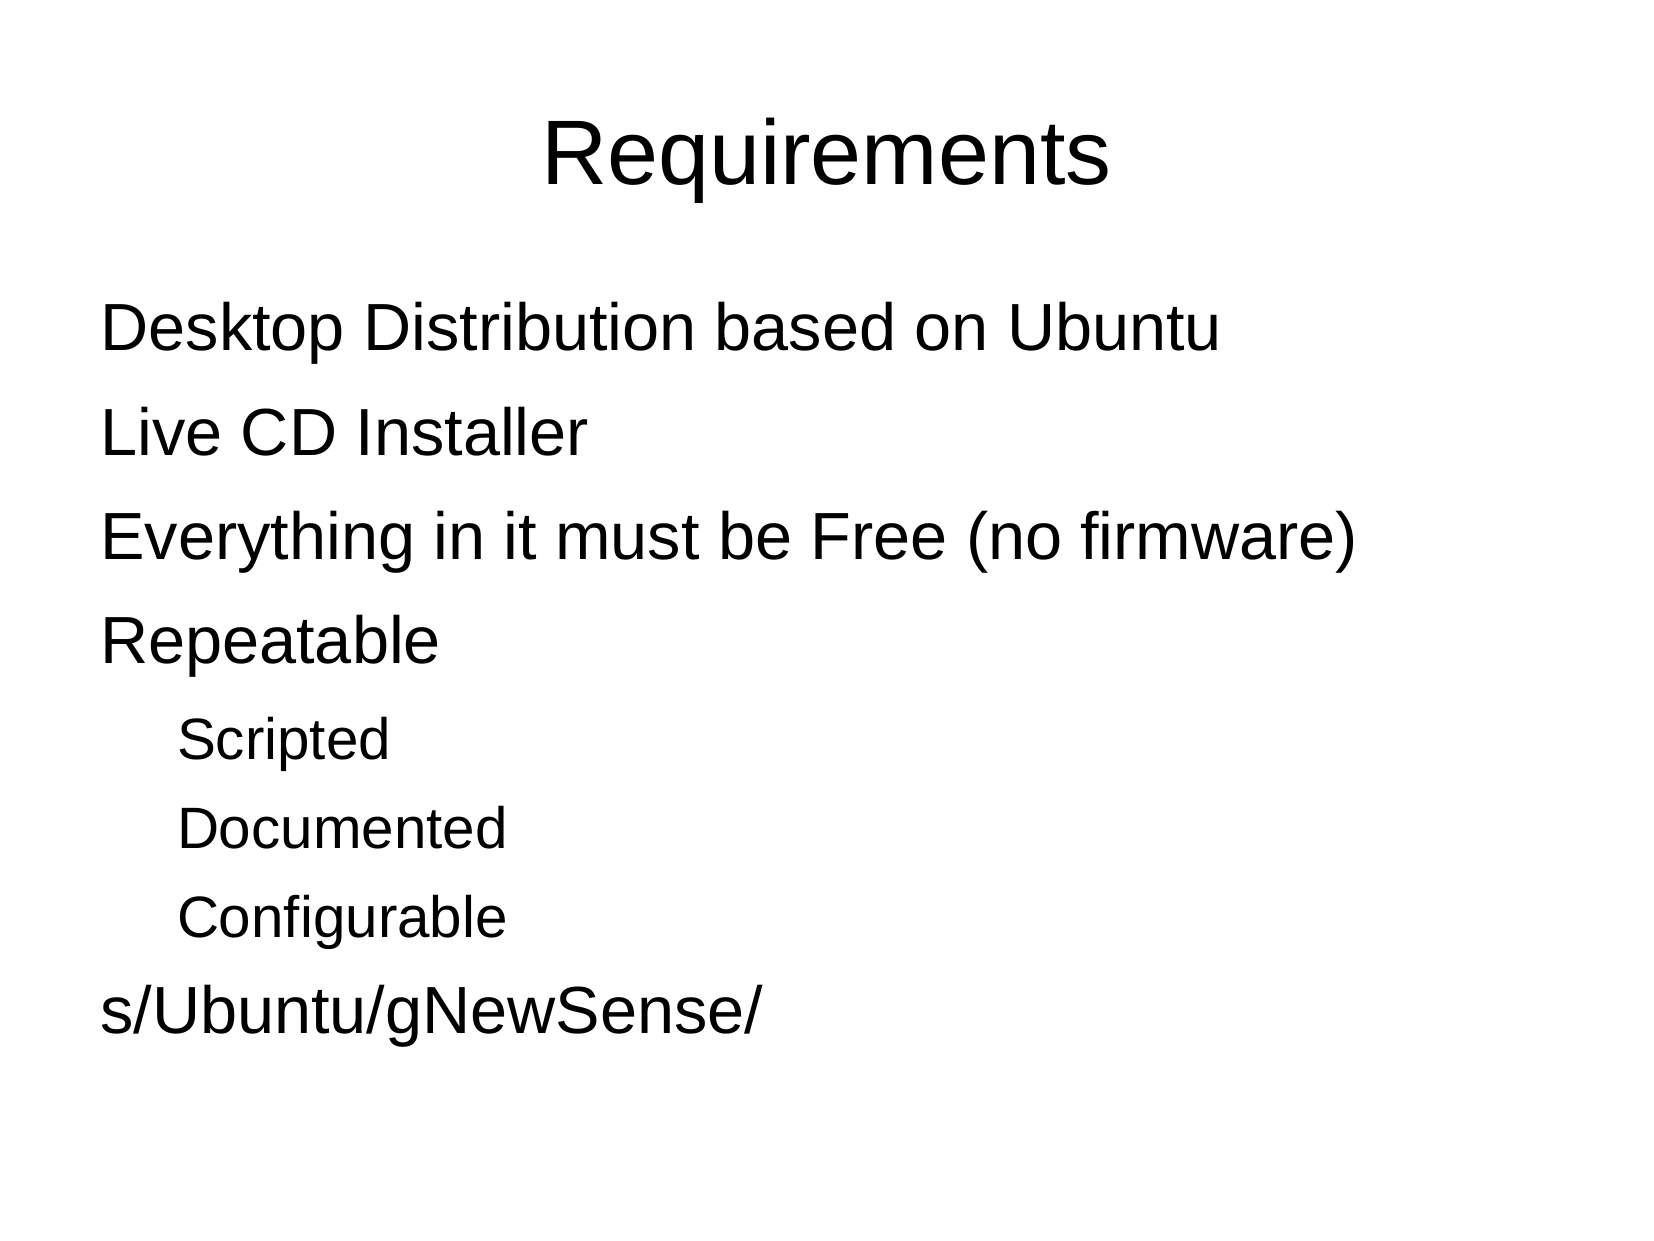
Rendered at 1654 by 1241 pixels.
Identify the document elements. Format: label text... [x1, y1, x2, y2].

list Desktop Distribution based on Ubuntu Live CD Installer Everything in it must be Free (no firmware) Repeatable Scripted Documented Configurable s/Ubuntu/gNewSense/ [82, 290, 1571, 1112]
title Requirements [82, 49, 1571, 257]
